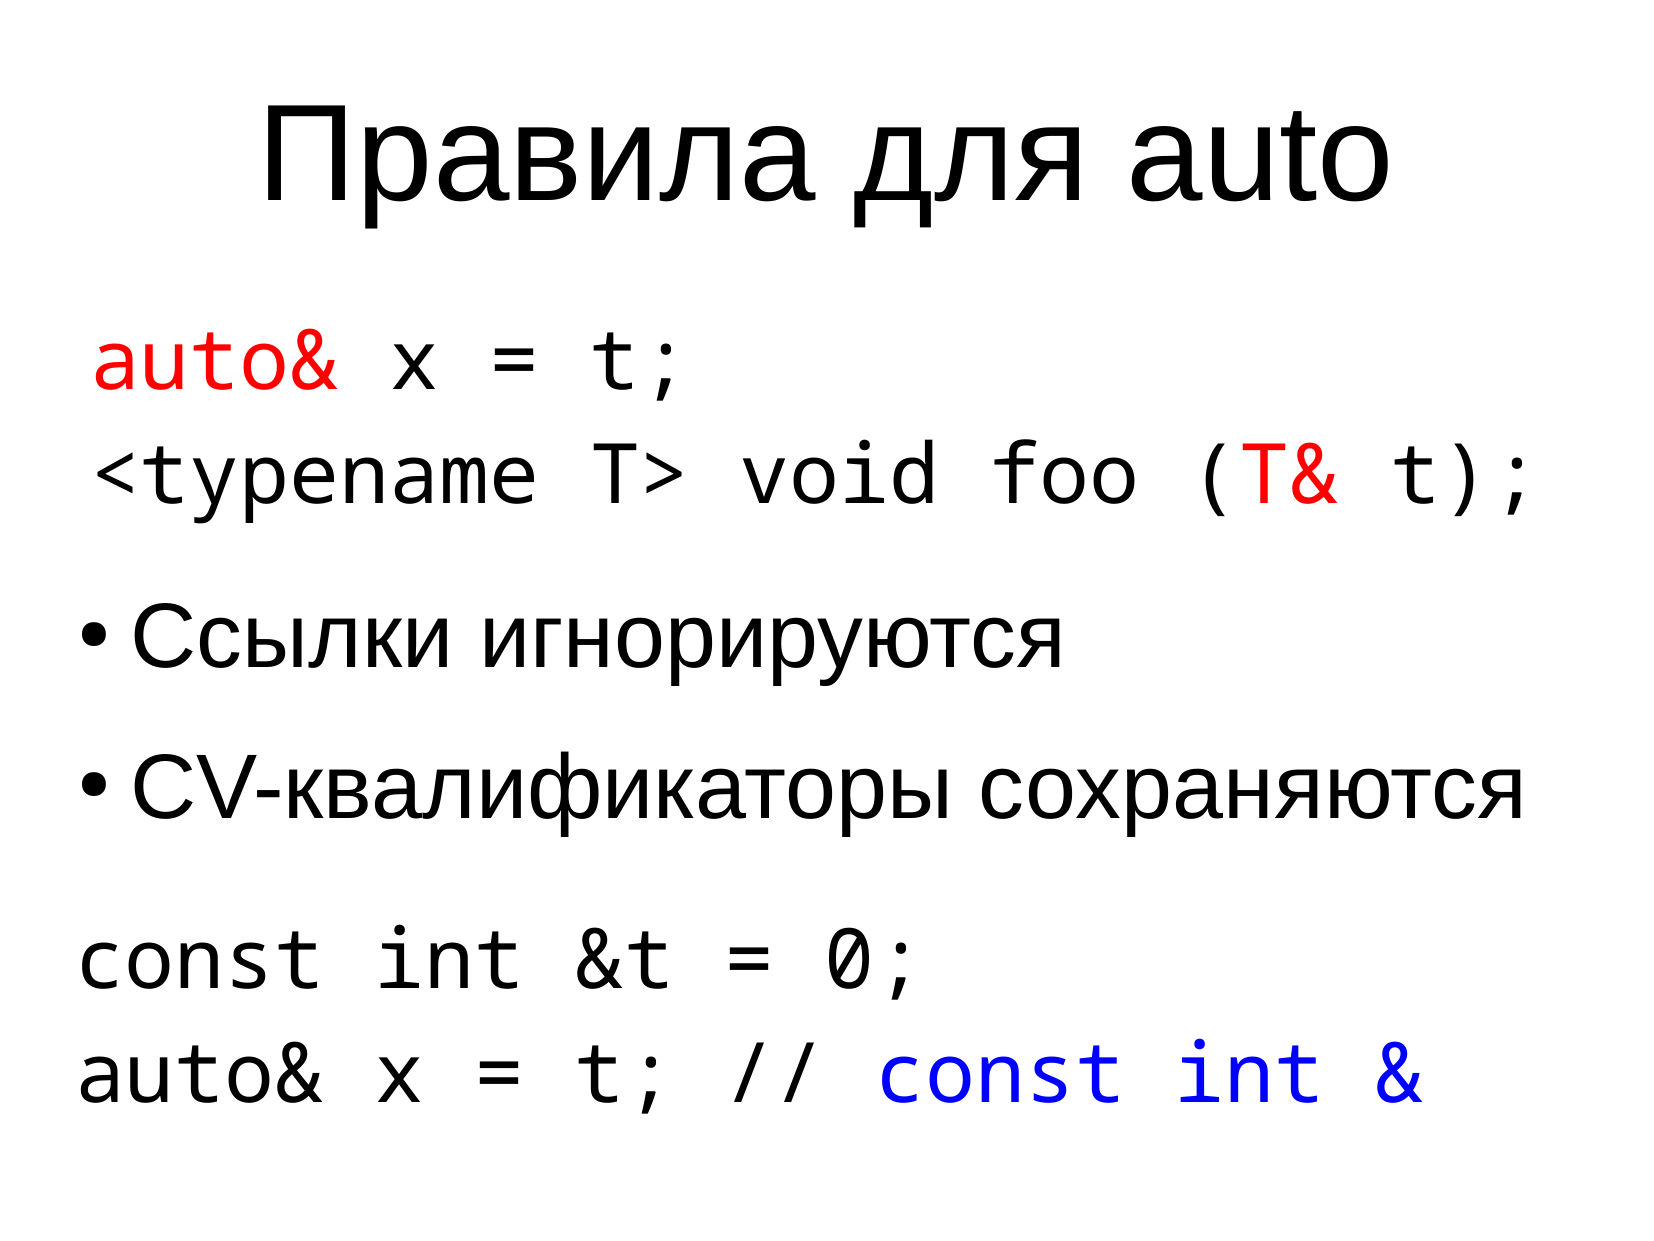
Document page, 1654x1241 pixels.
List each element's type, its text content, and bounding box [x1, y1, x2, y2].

title Правила для auto [82, 49, 1571, 257]
list Ссылки игнорируются CV-квалификаторы сохраняются [60, 585, 1549, 916]
list const int &t = 0; auto& x = t; // const int & [75, 900, 1613, 1186]
list auto& x = t; <typename T> void foo (T& t); [90, 300, 1613, 571]
